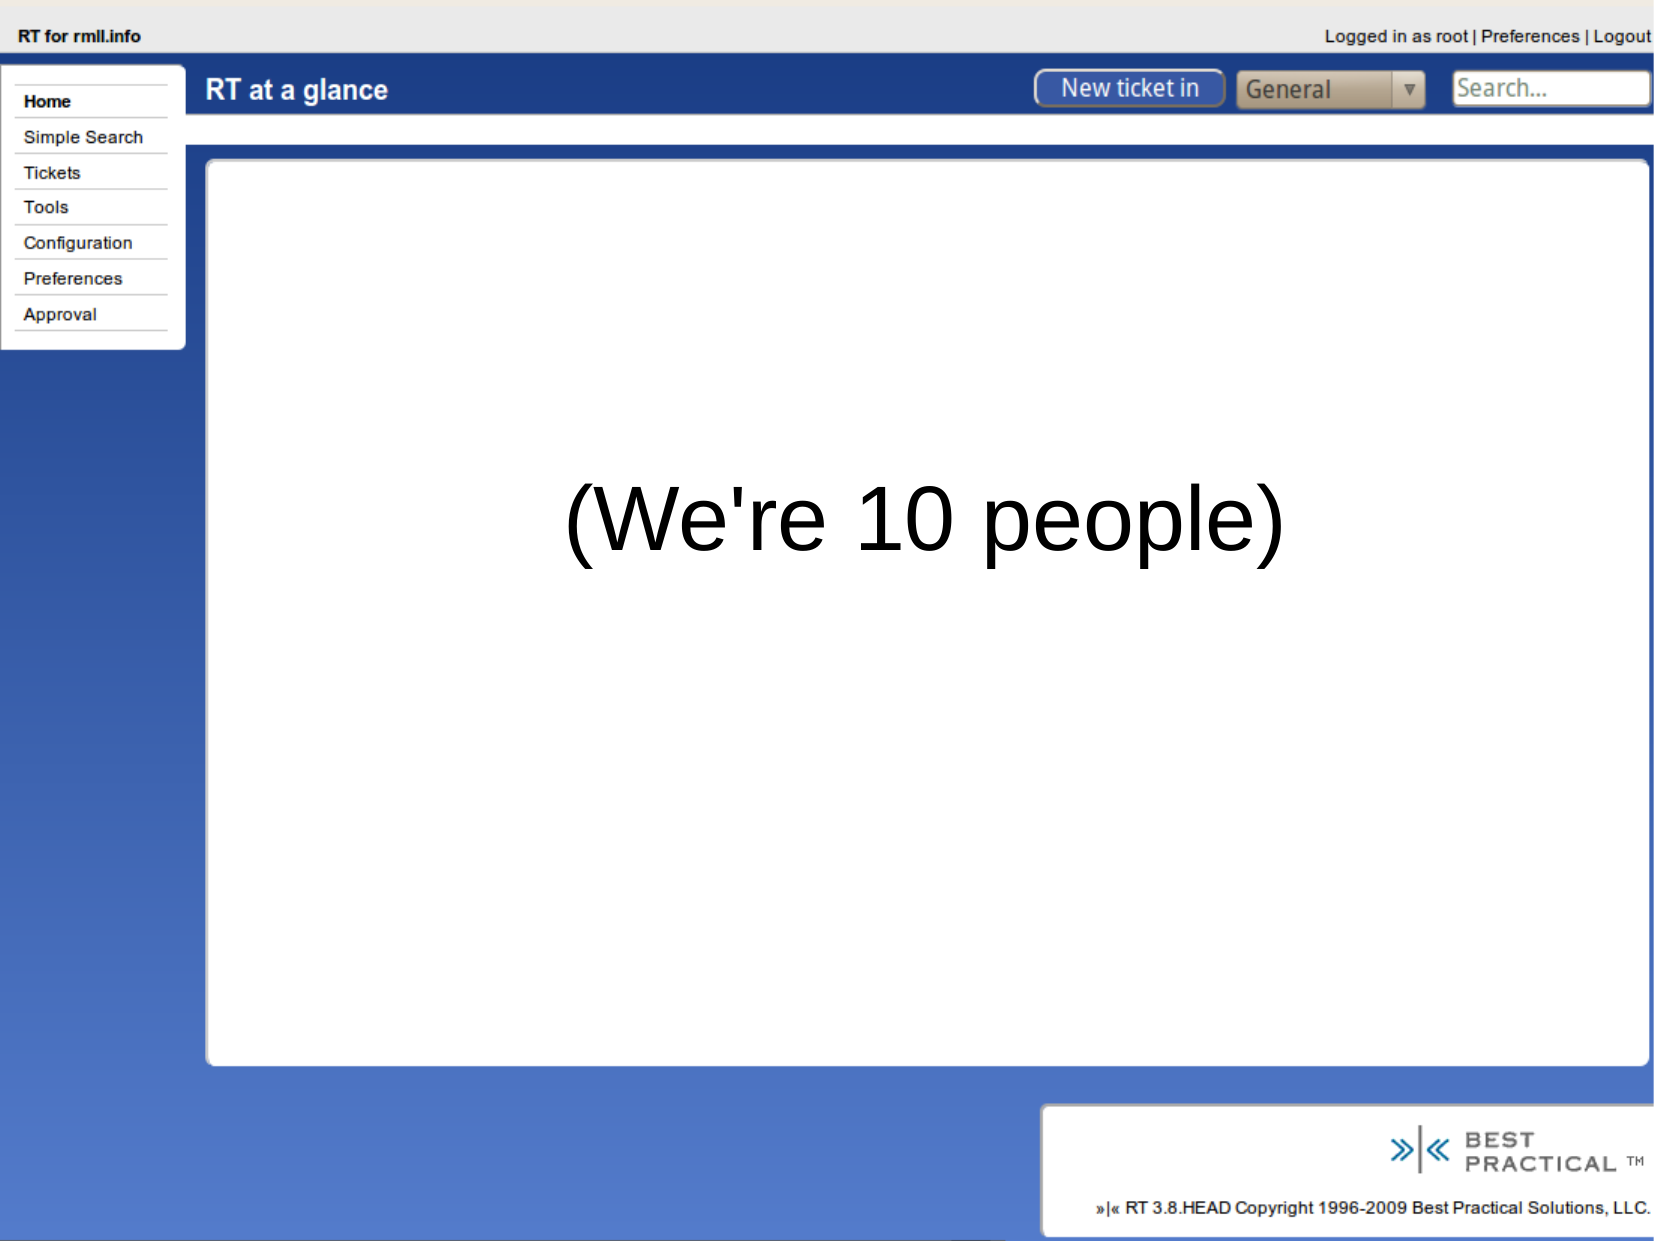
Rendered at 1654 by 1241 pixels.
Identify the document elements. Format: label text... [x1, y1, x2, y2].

picture [468, 0, 1654, 1241]
title (We're 10 people) [280, 428, 1571, 609]
